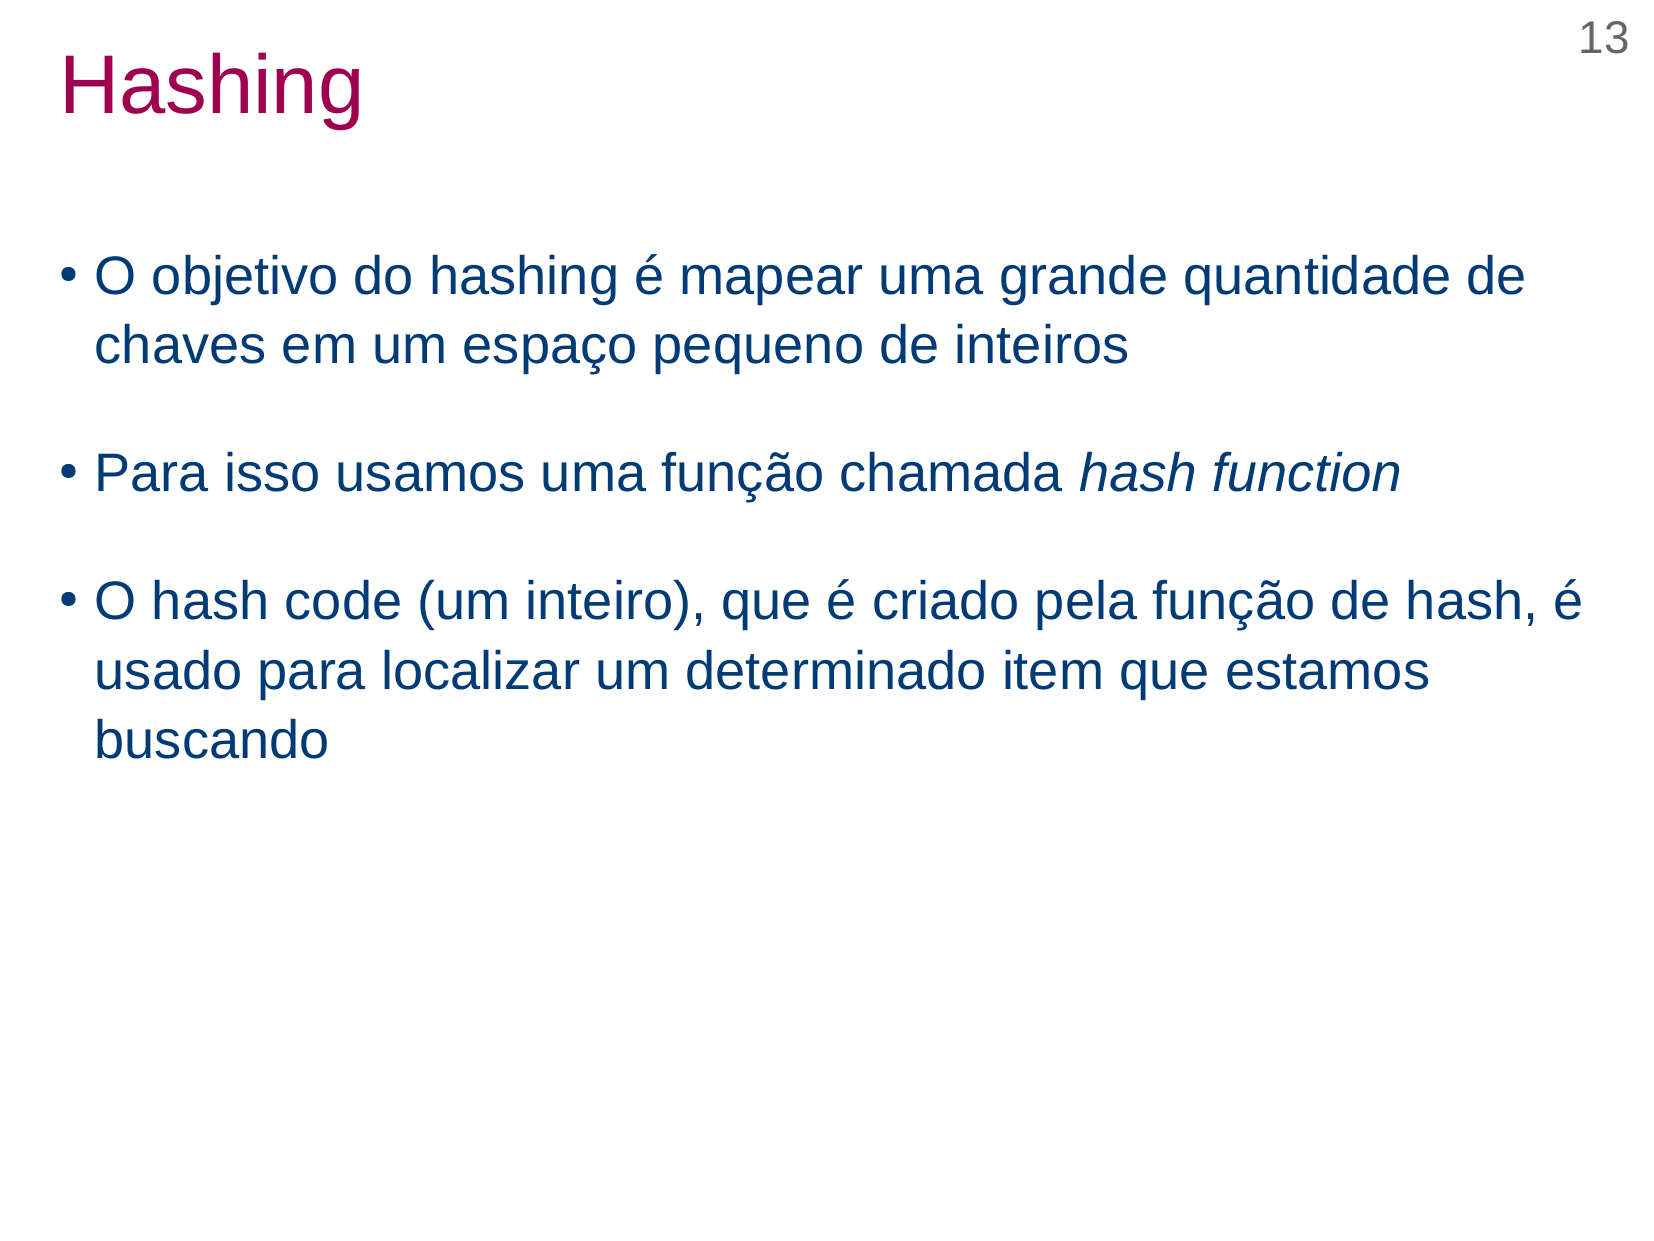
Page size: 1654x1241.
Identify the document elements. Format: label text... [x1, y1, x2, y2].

title Hashing [59, 29, 1595, 148]
list O objetivo do hashing é mapear uma grande quantidade de chaves em um espaço pequeno de inteiros Para isso usamos uma função chamada hash function O hash code (um inteiro), que é criado pela função de hash, é usado para localizar um determinado item que estamos buscando [59, 236, 1595, 1211]
